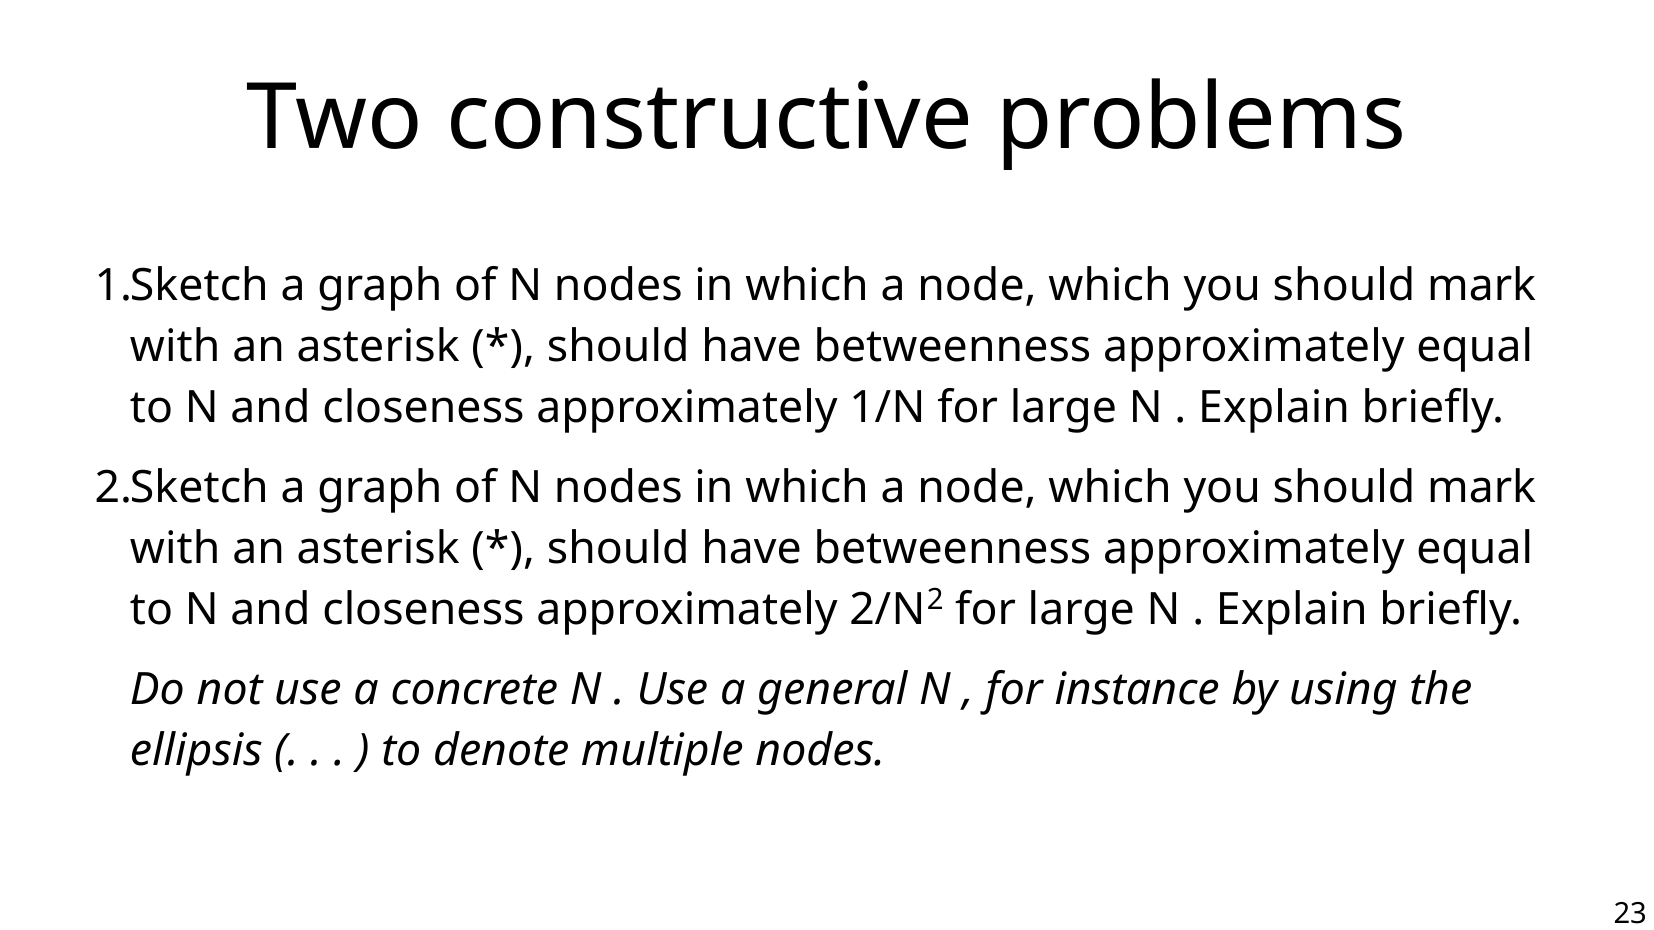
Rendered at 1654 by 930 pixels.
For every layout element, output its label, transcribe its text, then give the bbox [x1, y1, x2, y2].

list Sketch a graph of N nodes in which a node, which you should mark with an asterisk (*), should have betweenness approximately equal to N and closeness approximately 1/N for large N . Explain briefly. Sketch a graph of N nodes in which a node, which you should mark with an asterisk (*), should have betweenness approximately equal to N and closeness approximately 2/N2 for large N . Explain briefly. Do not use a concrete N . Use a general N , for instance by using the ellipsis (. . . ) to denote multiple nodes. [82, 252, 1571, 871]
title Two constructive problems [82, 1, 1571, 225]
